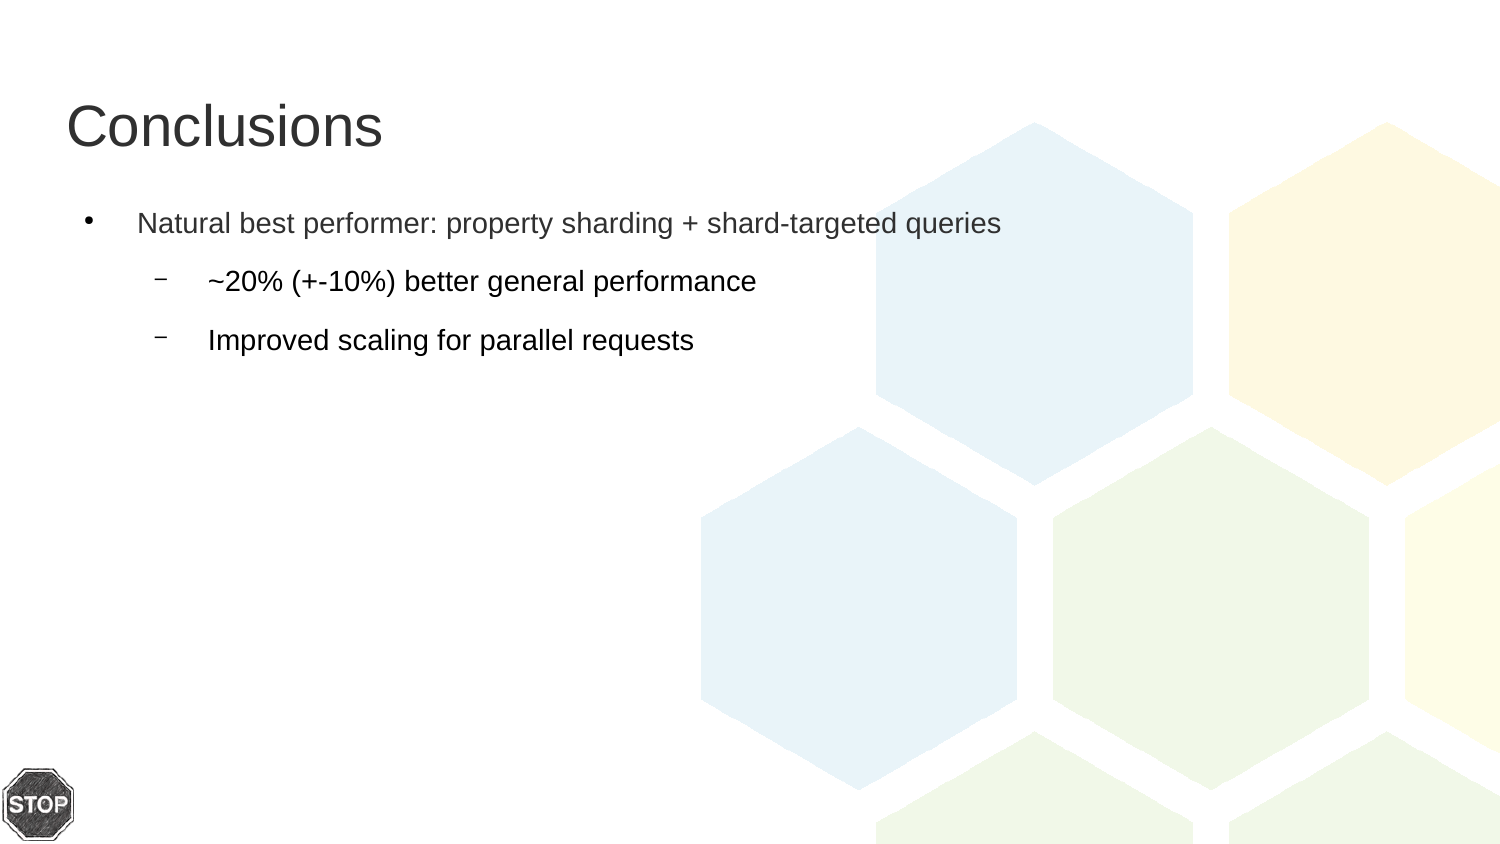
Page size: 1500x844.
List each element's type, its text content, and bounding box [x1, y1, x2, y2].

picture [0, 0, 1500, 844]
list Natural best performer: property sharding + shard-targeted queries ~20% (+-10%) better general performance Improved scaling for parallel requests [51, 189, 1449, 750]
title Conclusions [51, 72, 1449, 167]
